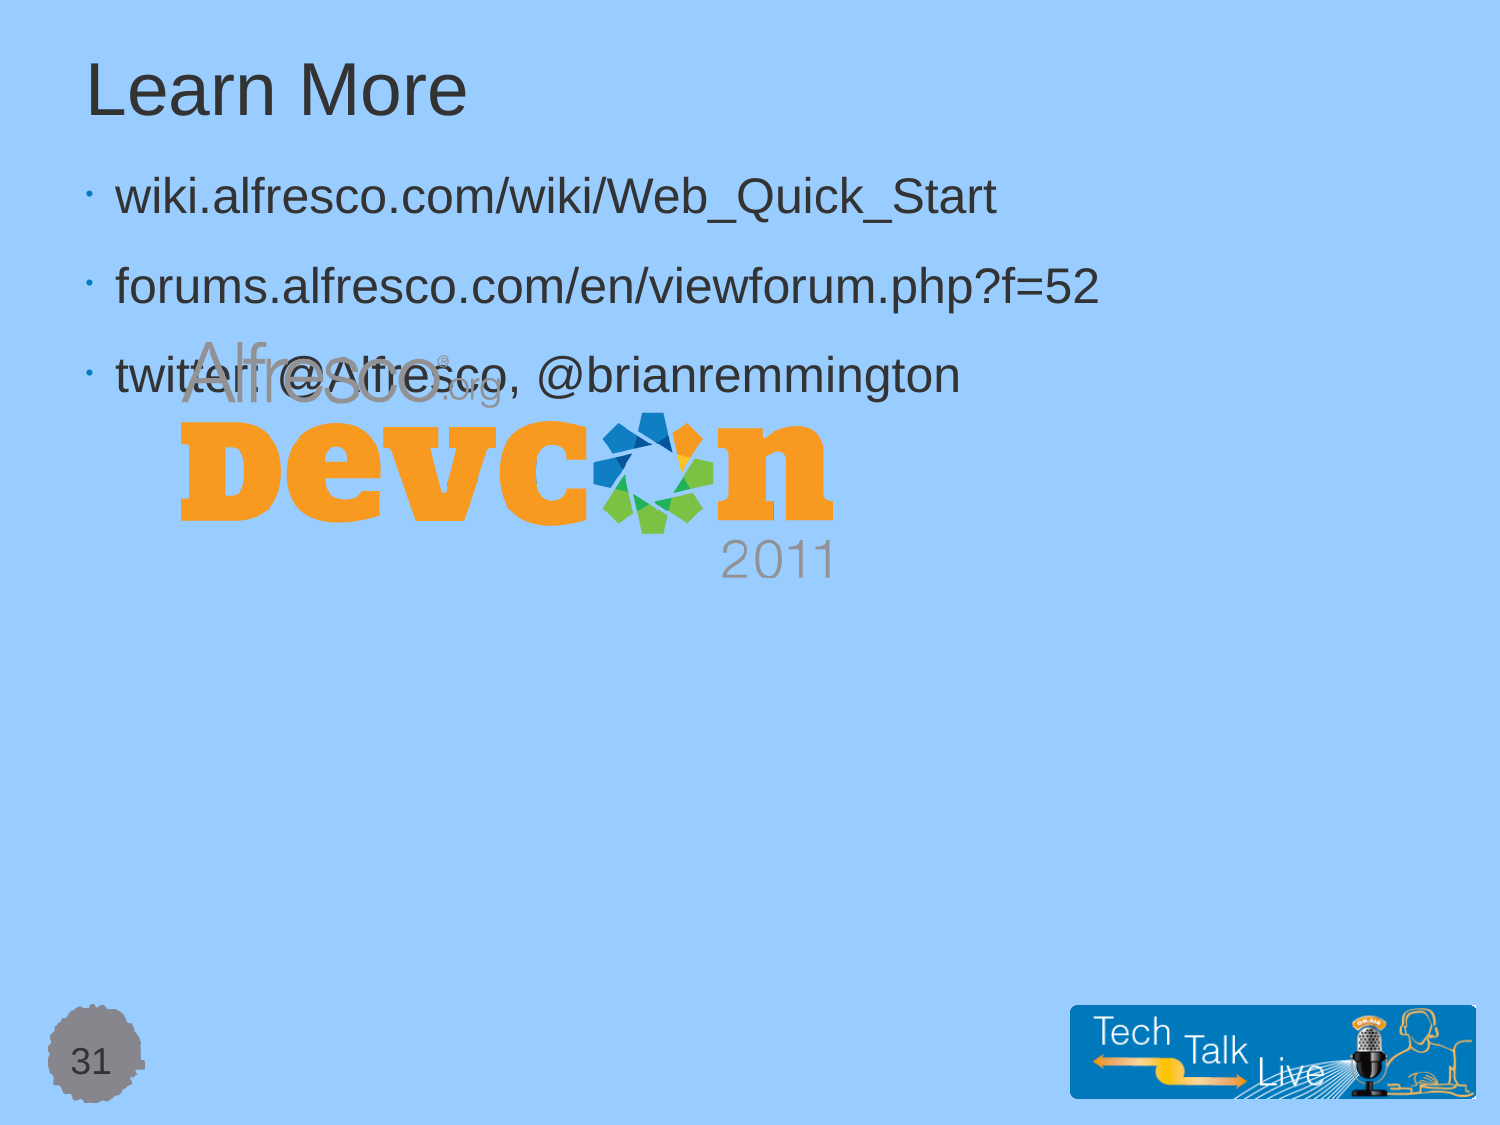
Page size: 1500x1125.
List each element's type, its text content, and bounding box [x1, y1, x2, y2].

picture [181, 342, 833, 578]
slide_number <number> [55, 1022, 136, 1083]
picture [48, 1004, 145, 1103]
title Learn More [70, 25, 1447, 148]
list wiki.alfresco.com/wiki/Web_Quick_Start forums.alfresco.com/en/viewforum.php?f=52 twitter: @Alfresco, @brianremmington [70, 148, 1447, 276]
picture [1069, 1005, 1476, 1099]
